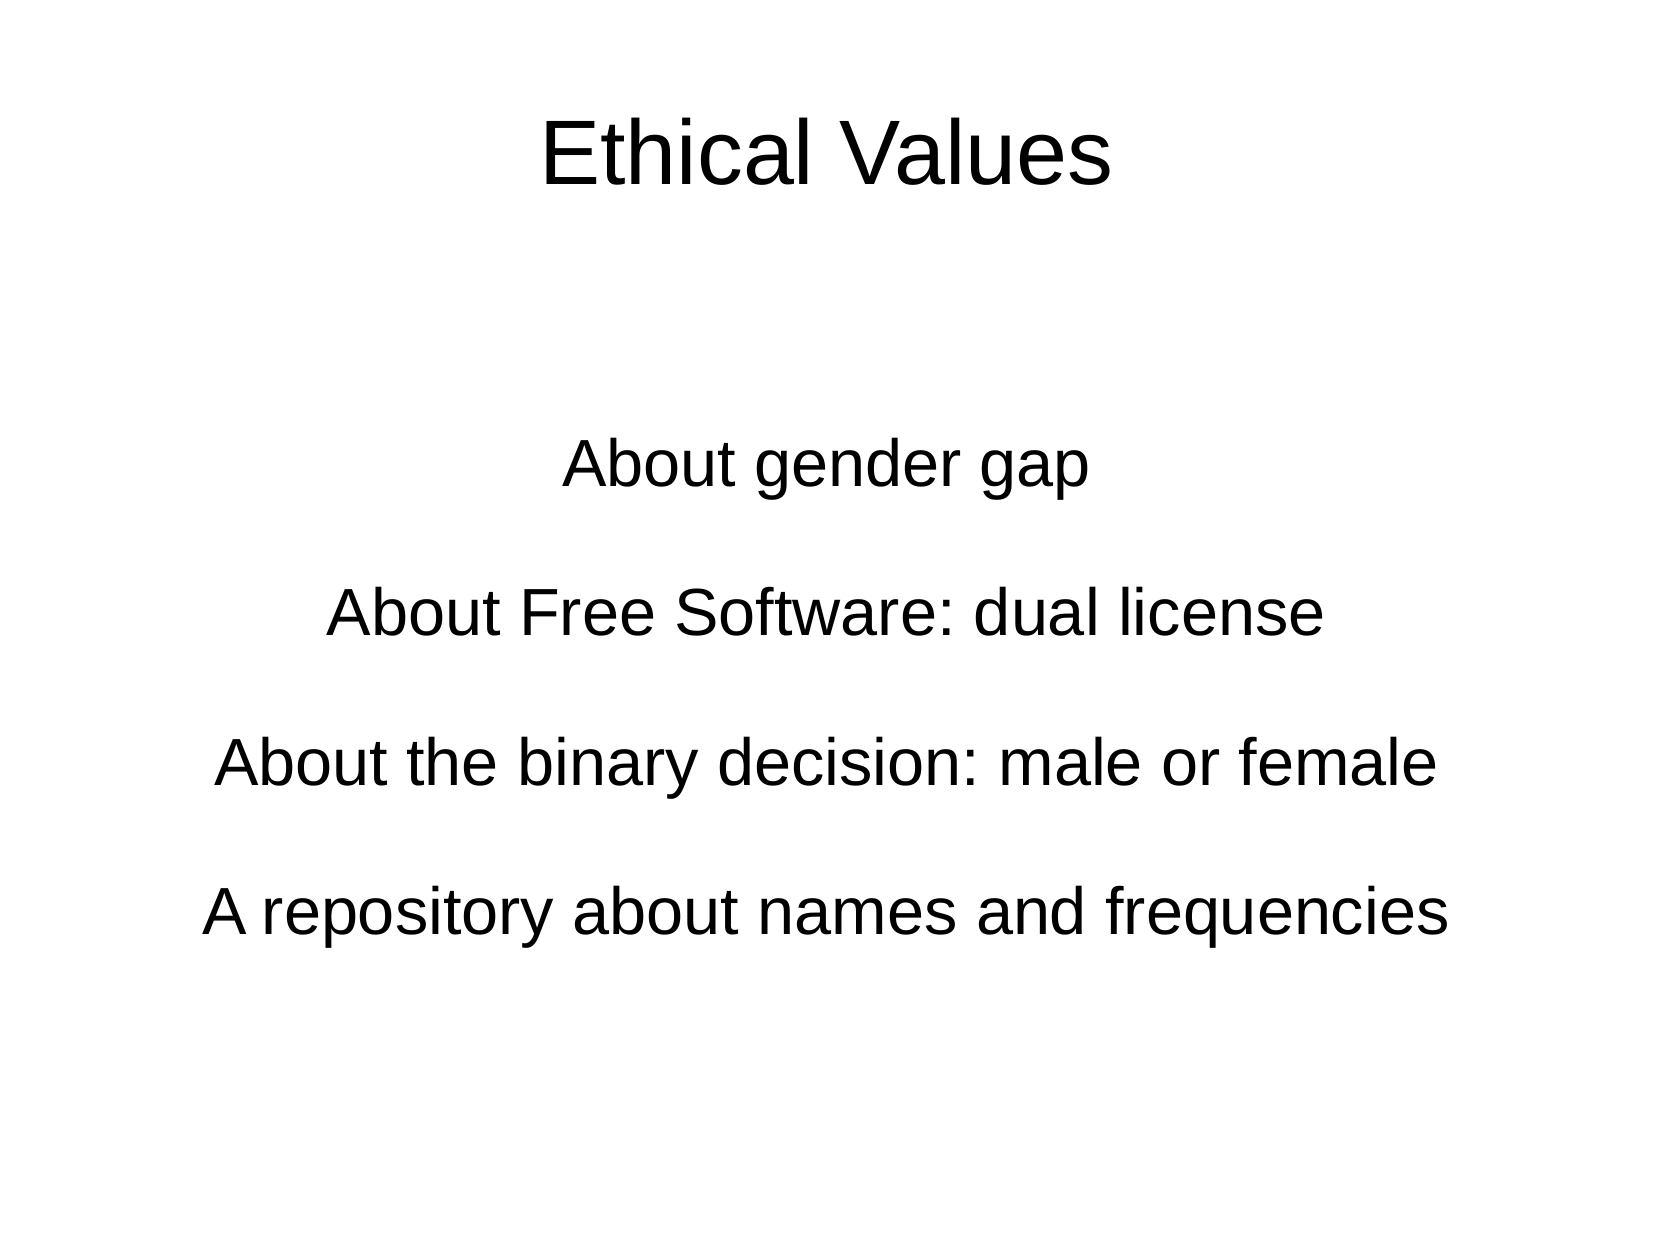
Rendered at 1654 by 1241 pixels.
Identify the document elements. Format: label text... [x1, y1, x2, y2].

subtitle About gender gap About Free Software: dual license About the binary decision: male or female A repository about names and frequencies [82, 126, 1571, 1174]
title Ethical Values [82, 49, 1571, 126]
